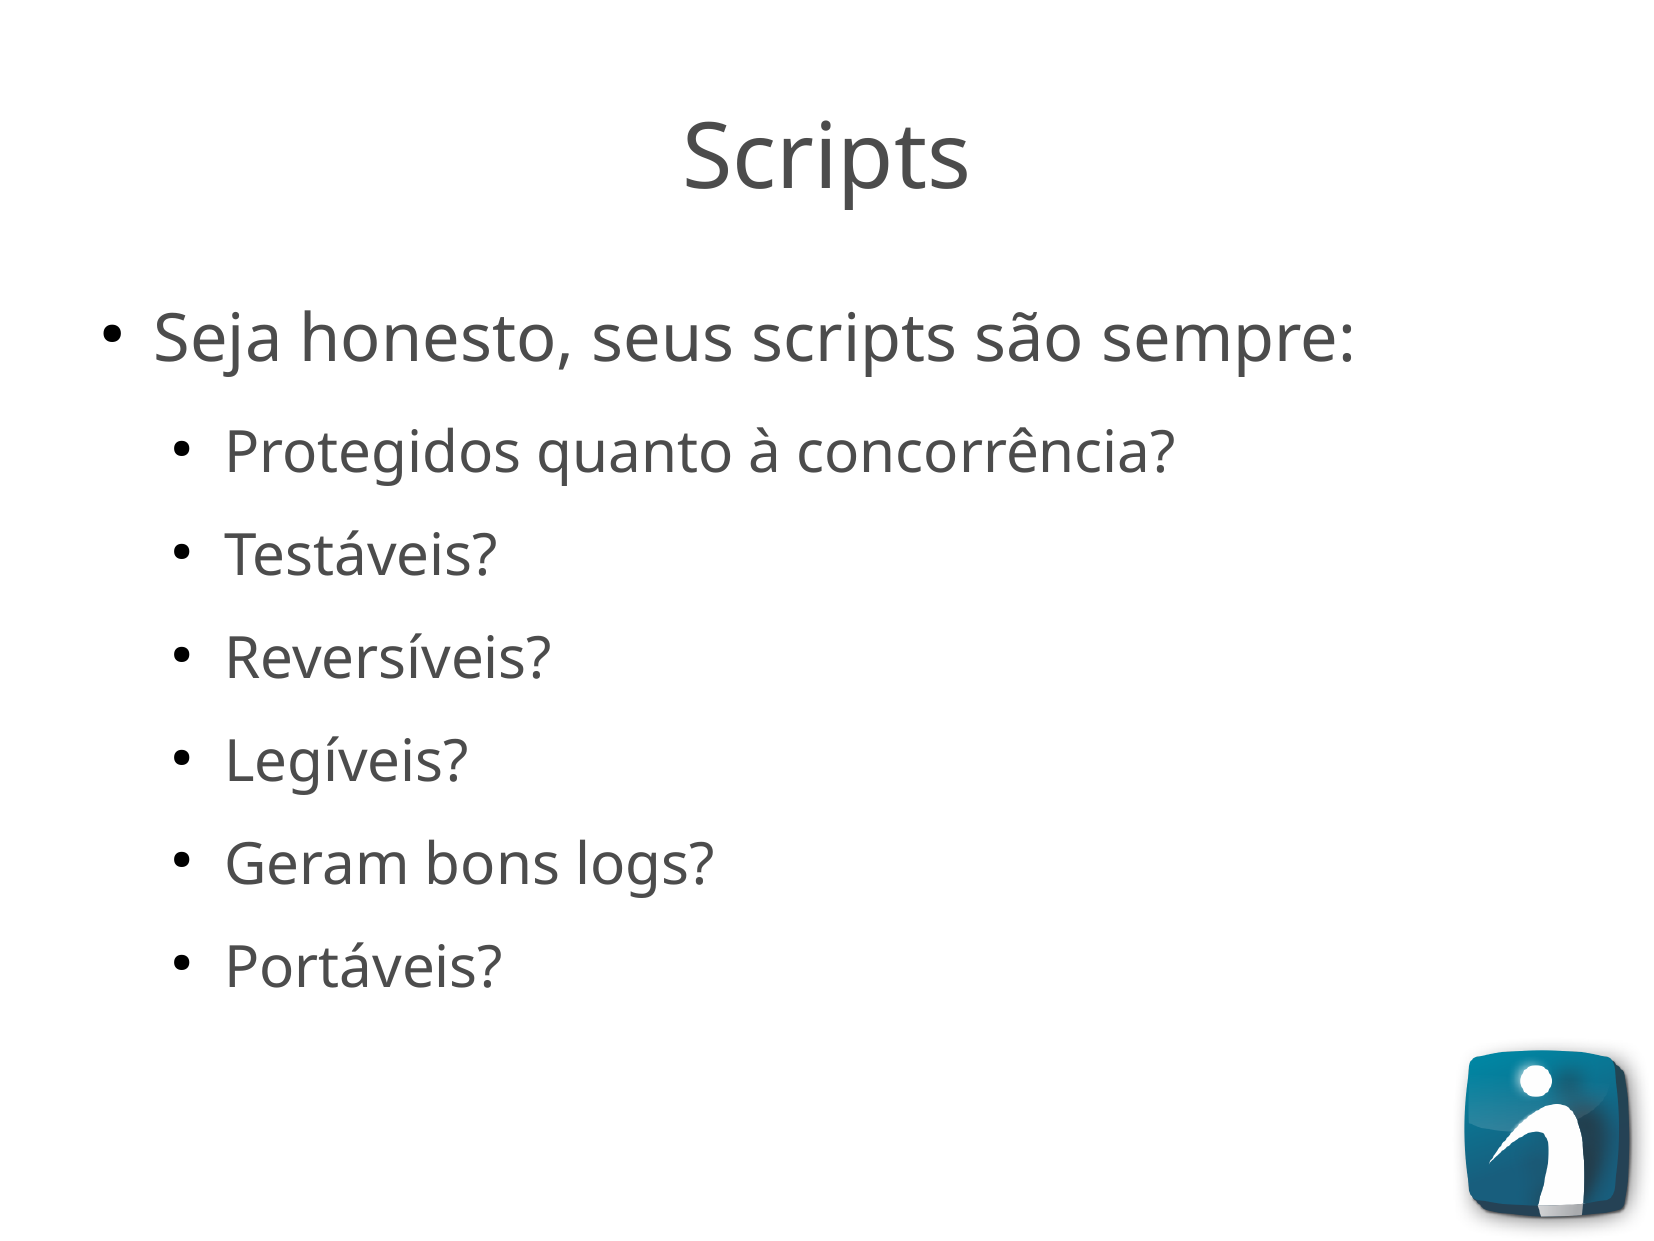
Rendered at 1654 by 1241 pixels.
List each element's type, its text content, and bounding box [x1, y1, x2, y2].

list Seja honesto, seus scripts são sempre: Protegidos quanto à concorrência? Testáveis? Reversíveis? Legíveis? Geram bons logs? Portáveis? [82, 290, 1571, 1109]
picture [1447, 1035, 1654, 1241]
title Scripts [82, 49, 1571, 257]
